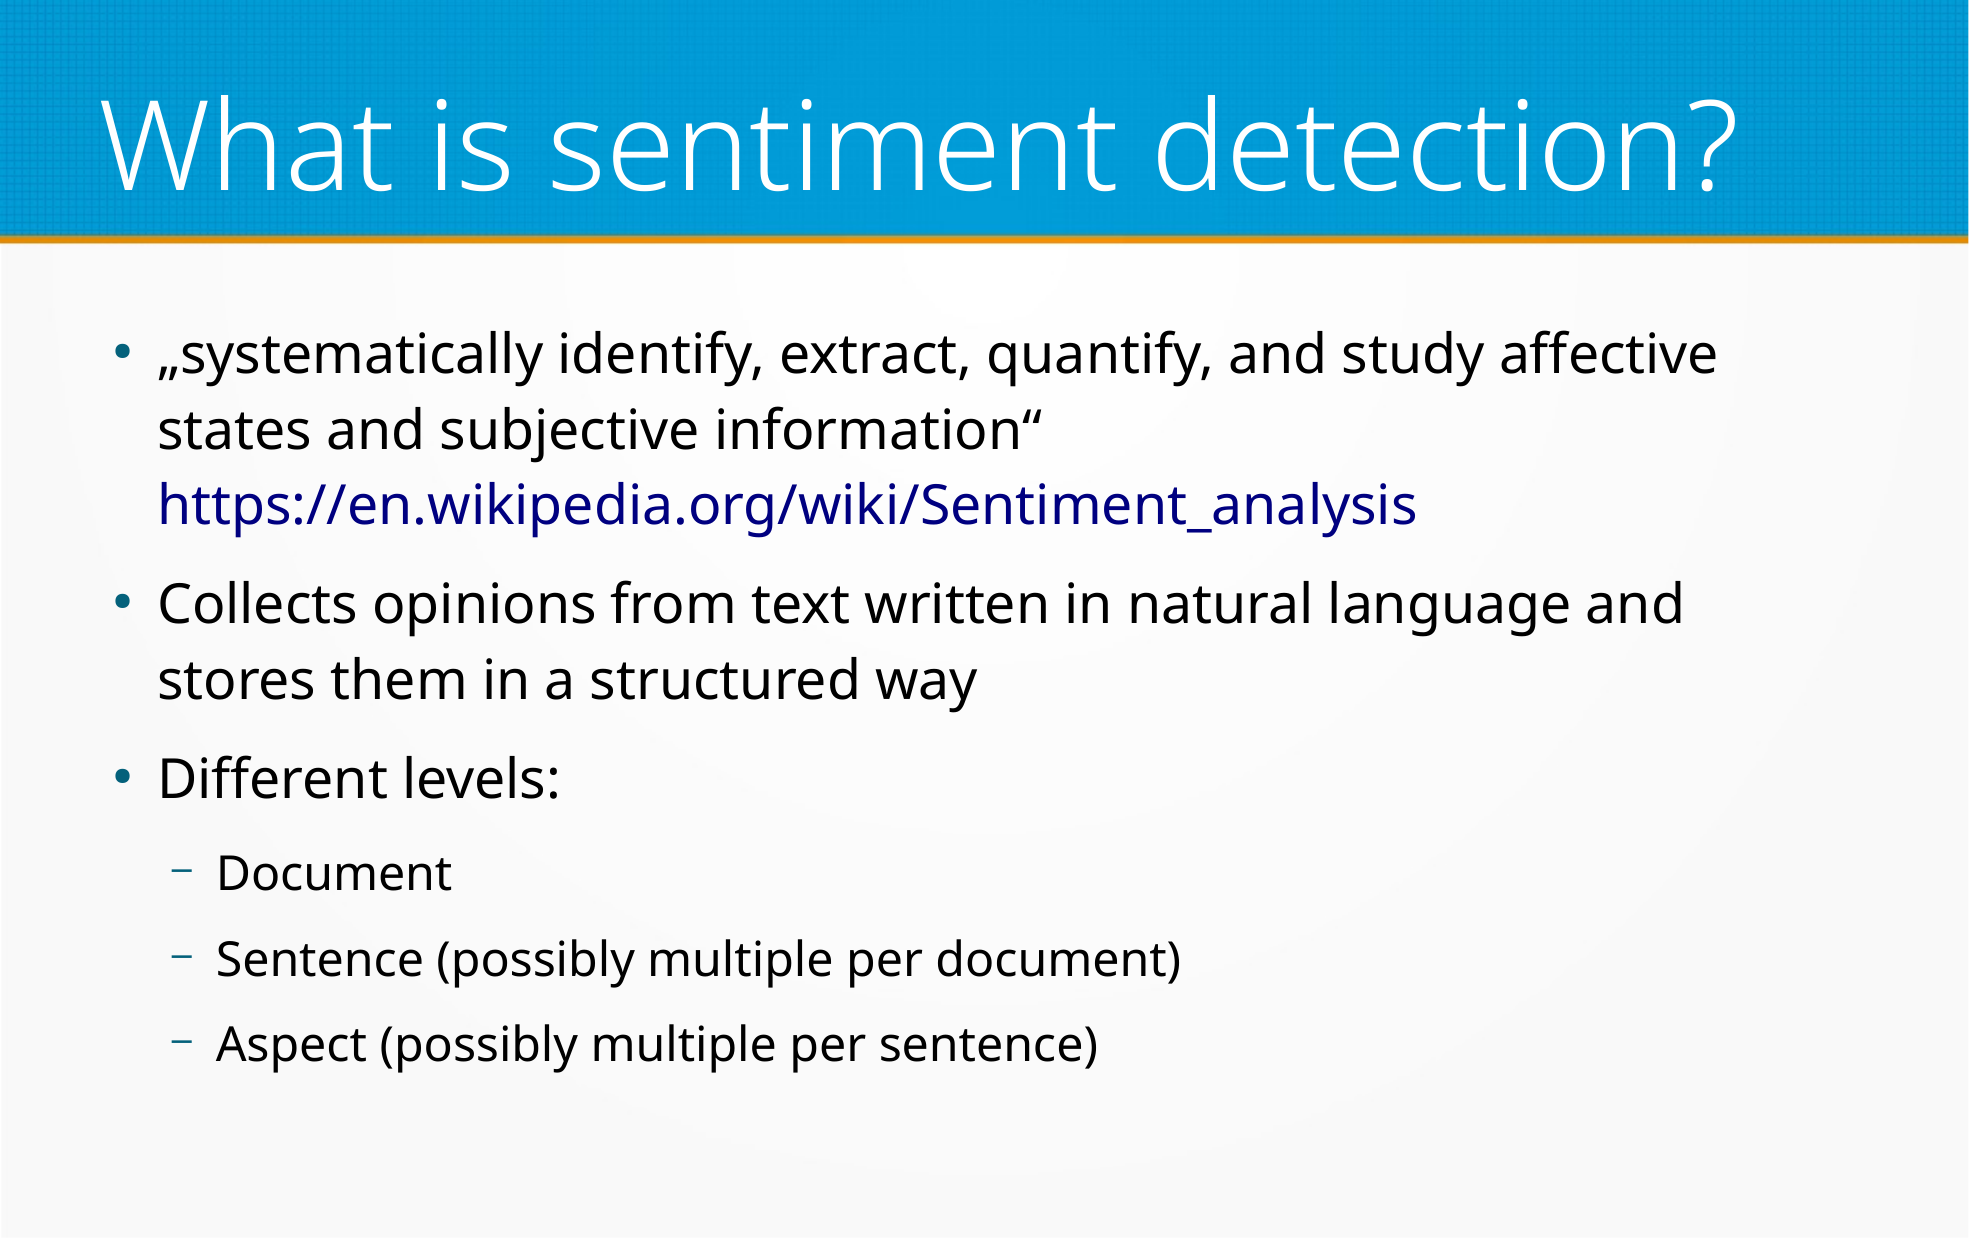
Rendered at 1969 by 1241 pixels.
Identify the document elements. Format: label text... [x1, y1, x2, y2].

title What is sentiment detection? [98, 19, 1870, 227]
list „systematically identify, extract, quantify, and study affective states and subjective information“ https://en.wikipedia.org/wiki/Sentiment_analysis Collects opinions from text written in natural language and stores them in a structured way Different levels: Document Sentence (possibly multiple per document) Aspect (possibly multiple per sentence) [98, 315, 1861, 1081]
picture [0, 233, 1969, 1241]
